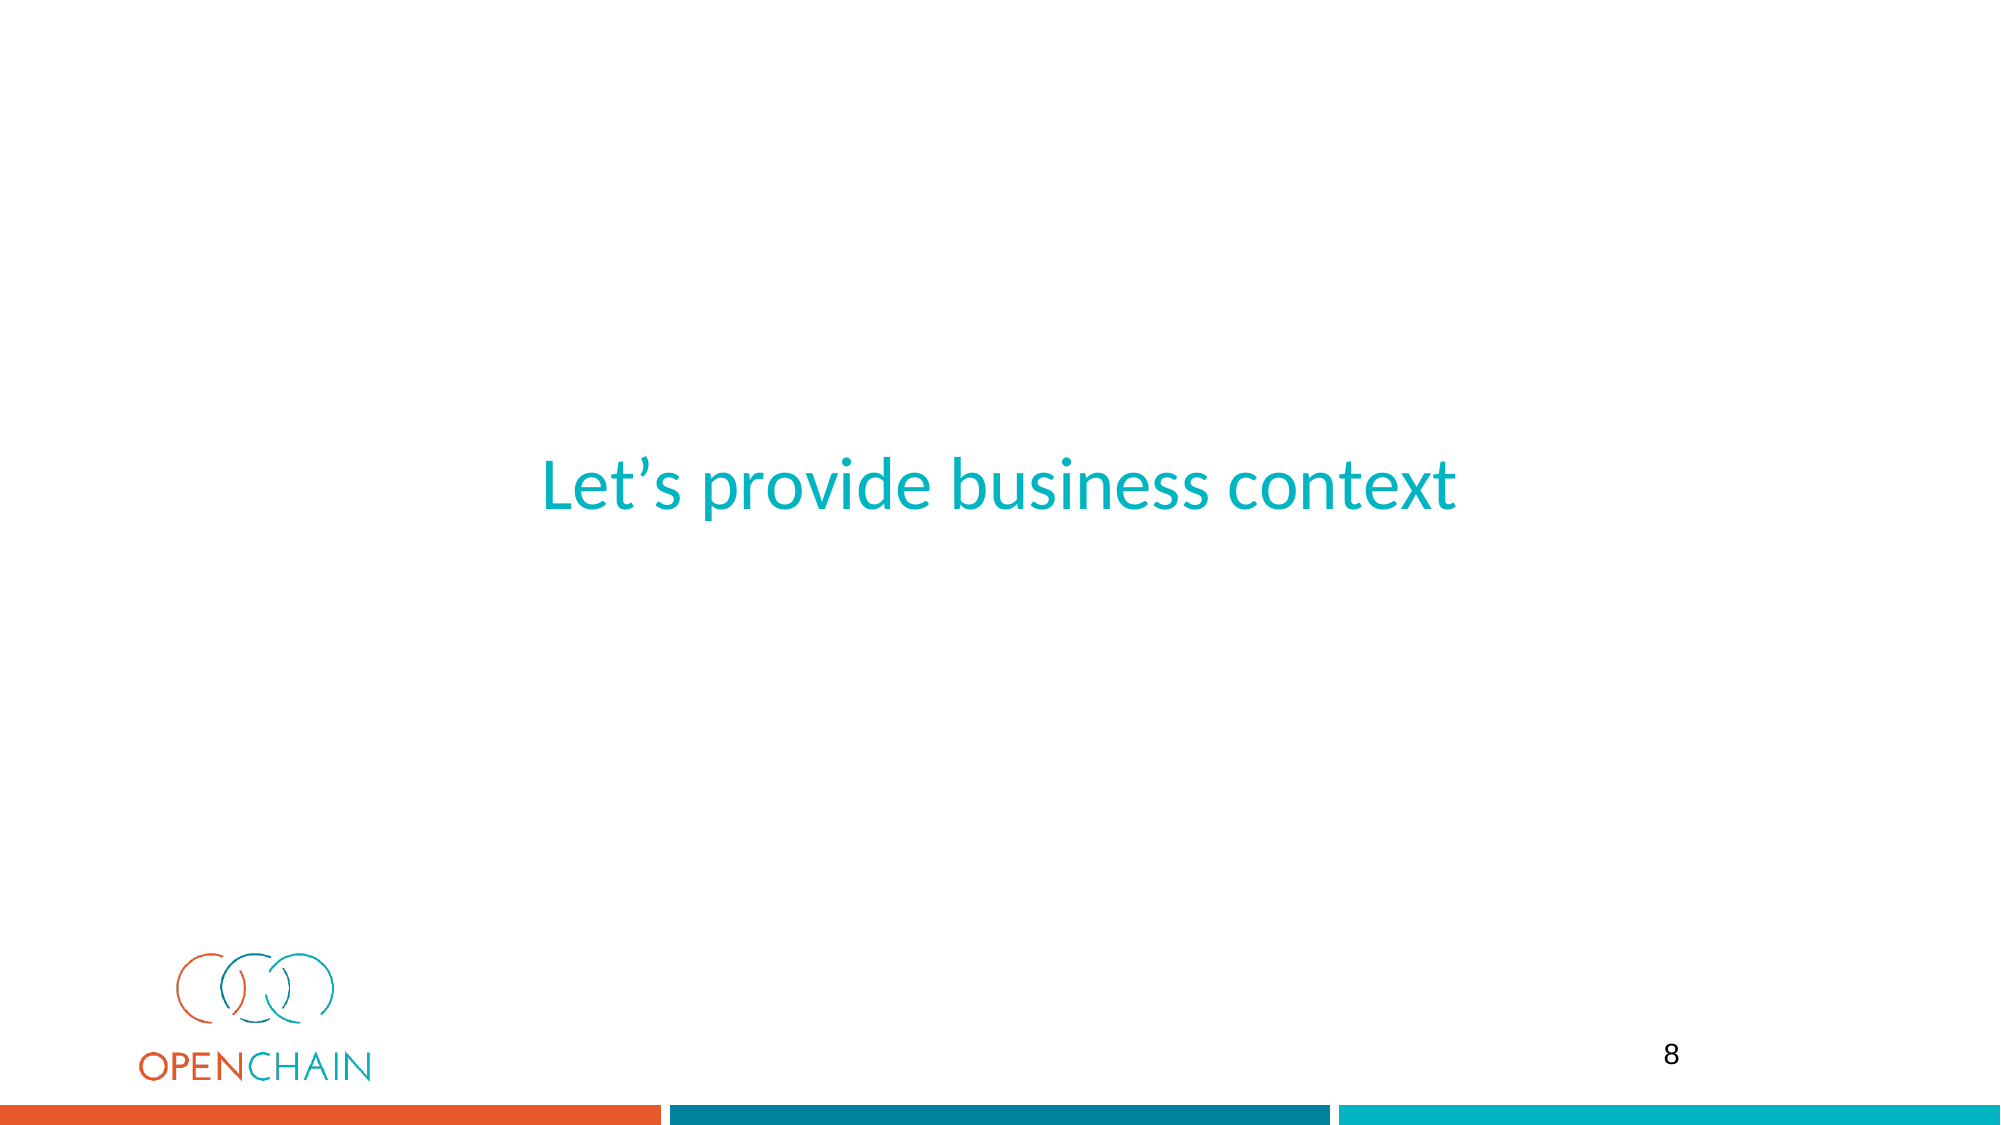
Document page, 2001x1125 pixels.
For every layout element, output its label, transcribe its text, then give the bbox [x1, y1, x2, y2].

text_box 8 [1648, 1022, 1863, 1083]
title Let’s provide business context [137, 376, 1863, 594]
